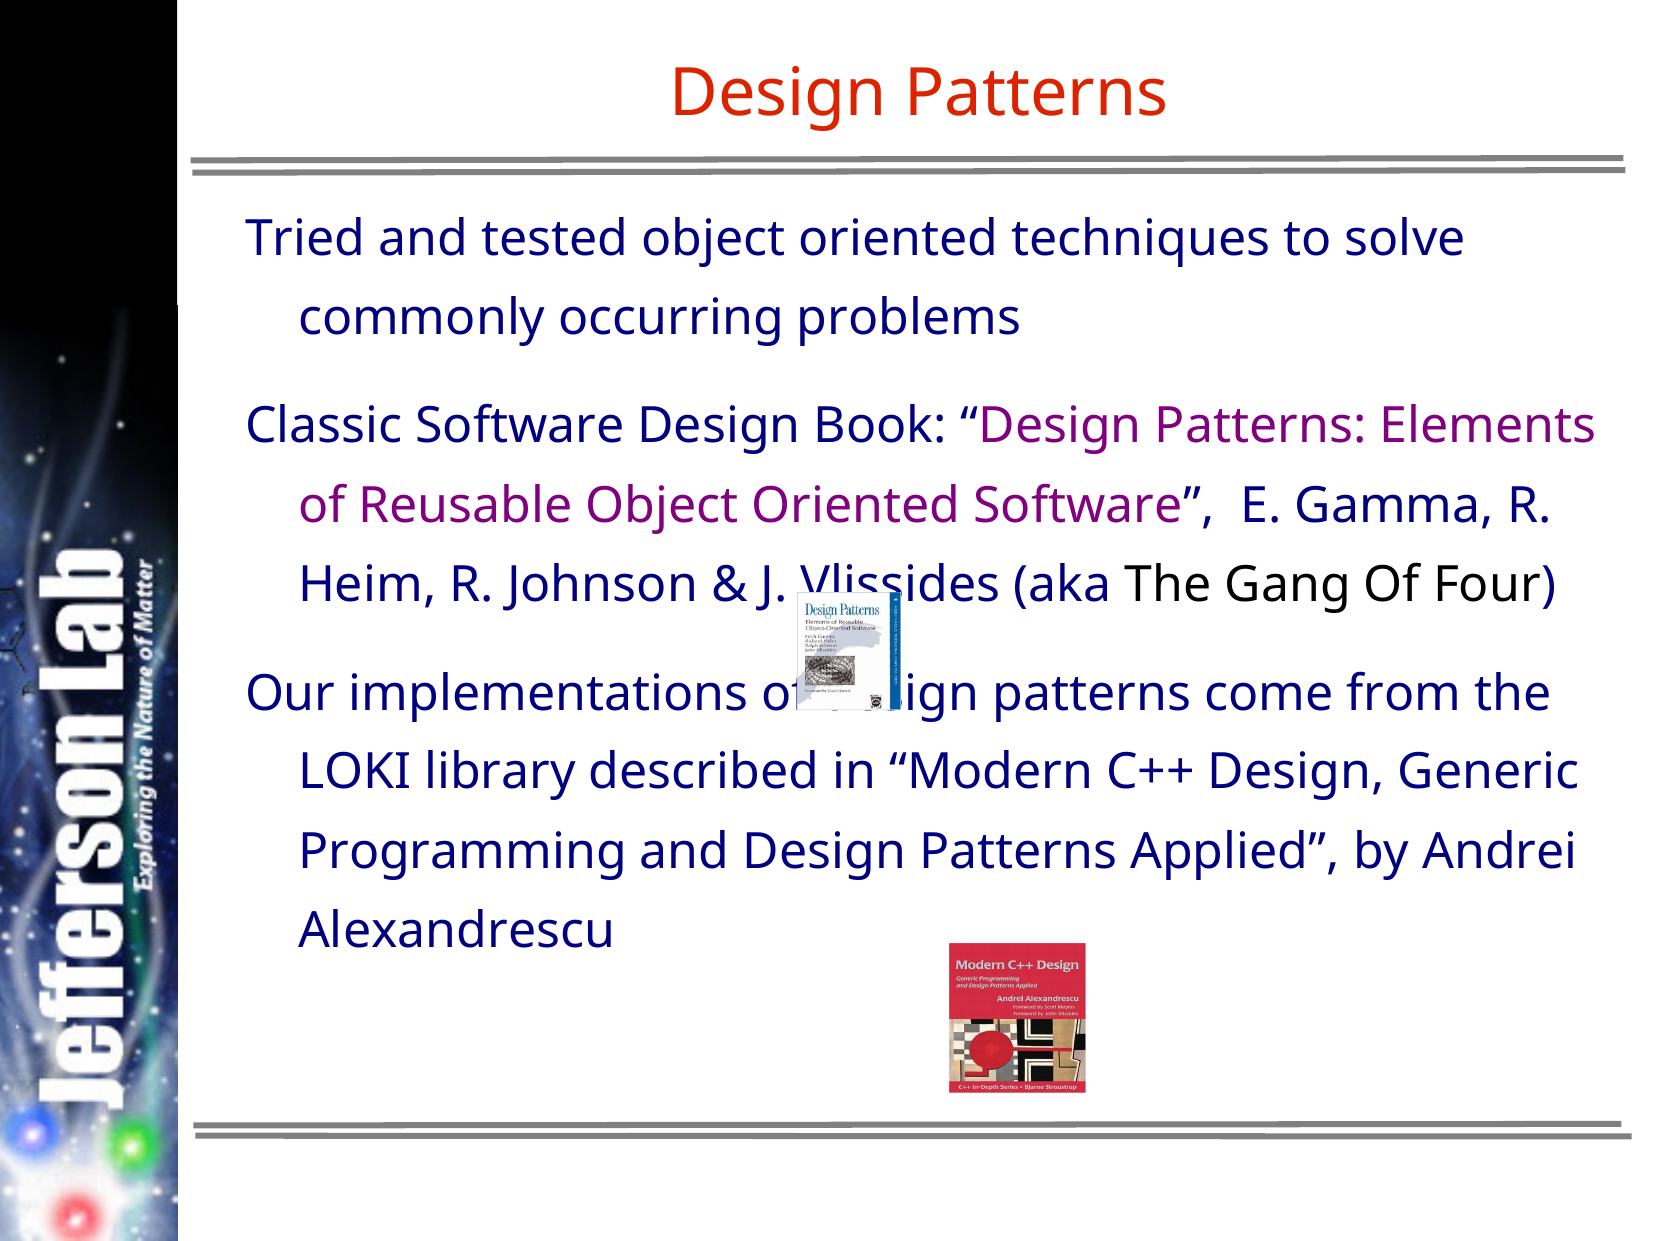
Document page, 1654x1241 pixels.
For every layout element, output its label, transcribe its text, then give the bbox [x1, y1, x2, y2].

picture [949, 943, 1086, 1093]
title Design Patterns [235, 17, 1638, 149]
picture [797, 592, 901, 710]
picture [0, 308, 178, 1241]
list Tried and tested object oriented techniques to solve commonly occurring problems Classic Software Design Book: “Design Patterns: Elements of Reusable Object Oriented Software”, E. Gamma, R. Heim, R. Johnson & J. Vlissides (aka The Gang Of Four) Our implementations of design patterns come from the LOKI library described in “Modern C++ Design, Generic Programming and Design Patterns Applied”, by Andrei Alexandrescu [227, 190, 1628, 1101]
